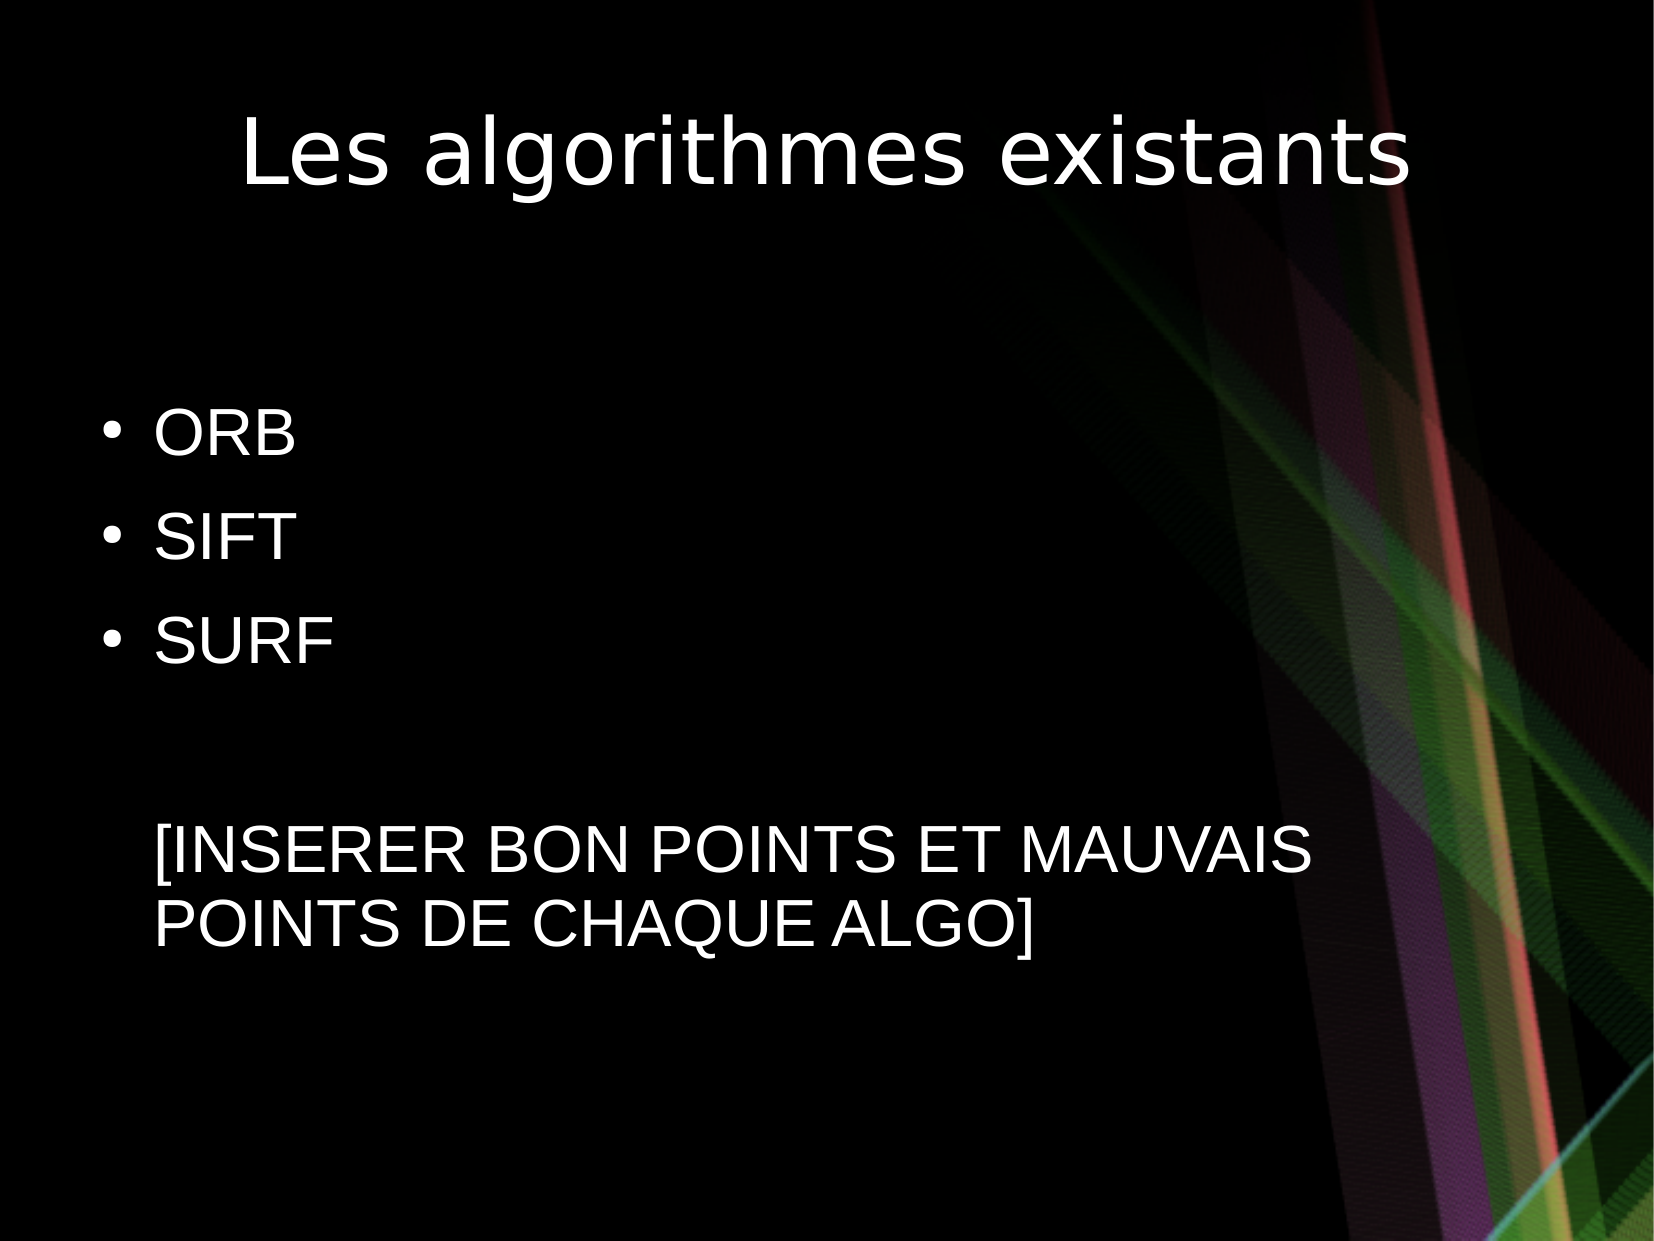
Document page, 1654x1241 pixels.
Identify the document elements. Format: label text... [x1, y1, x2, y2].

title Les algorithmes existants [82, 49, 1571, 257]
picture [0, 0, 1654, 1241]
list ORB SIFT SURF [INSERER BON POINTS ET MAUVAIS POINTS DE CHAQUE ALGO] [82, 290, 1571, 1010]
